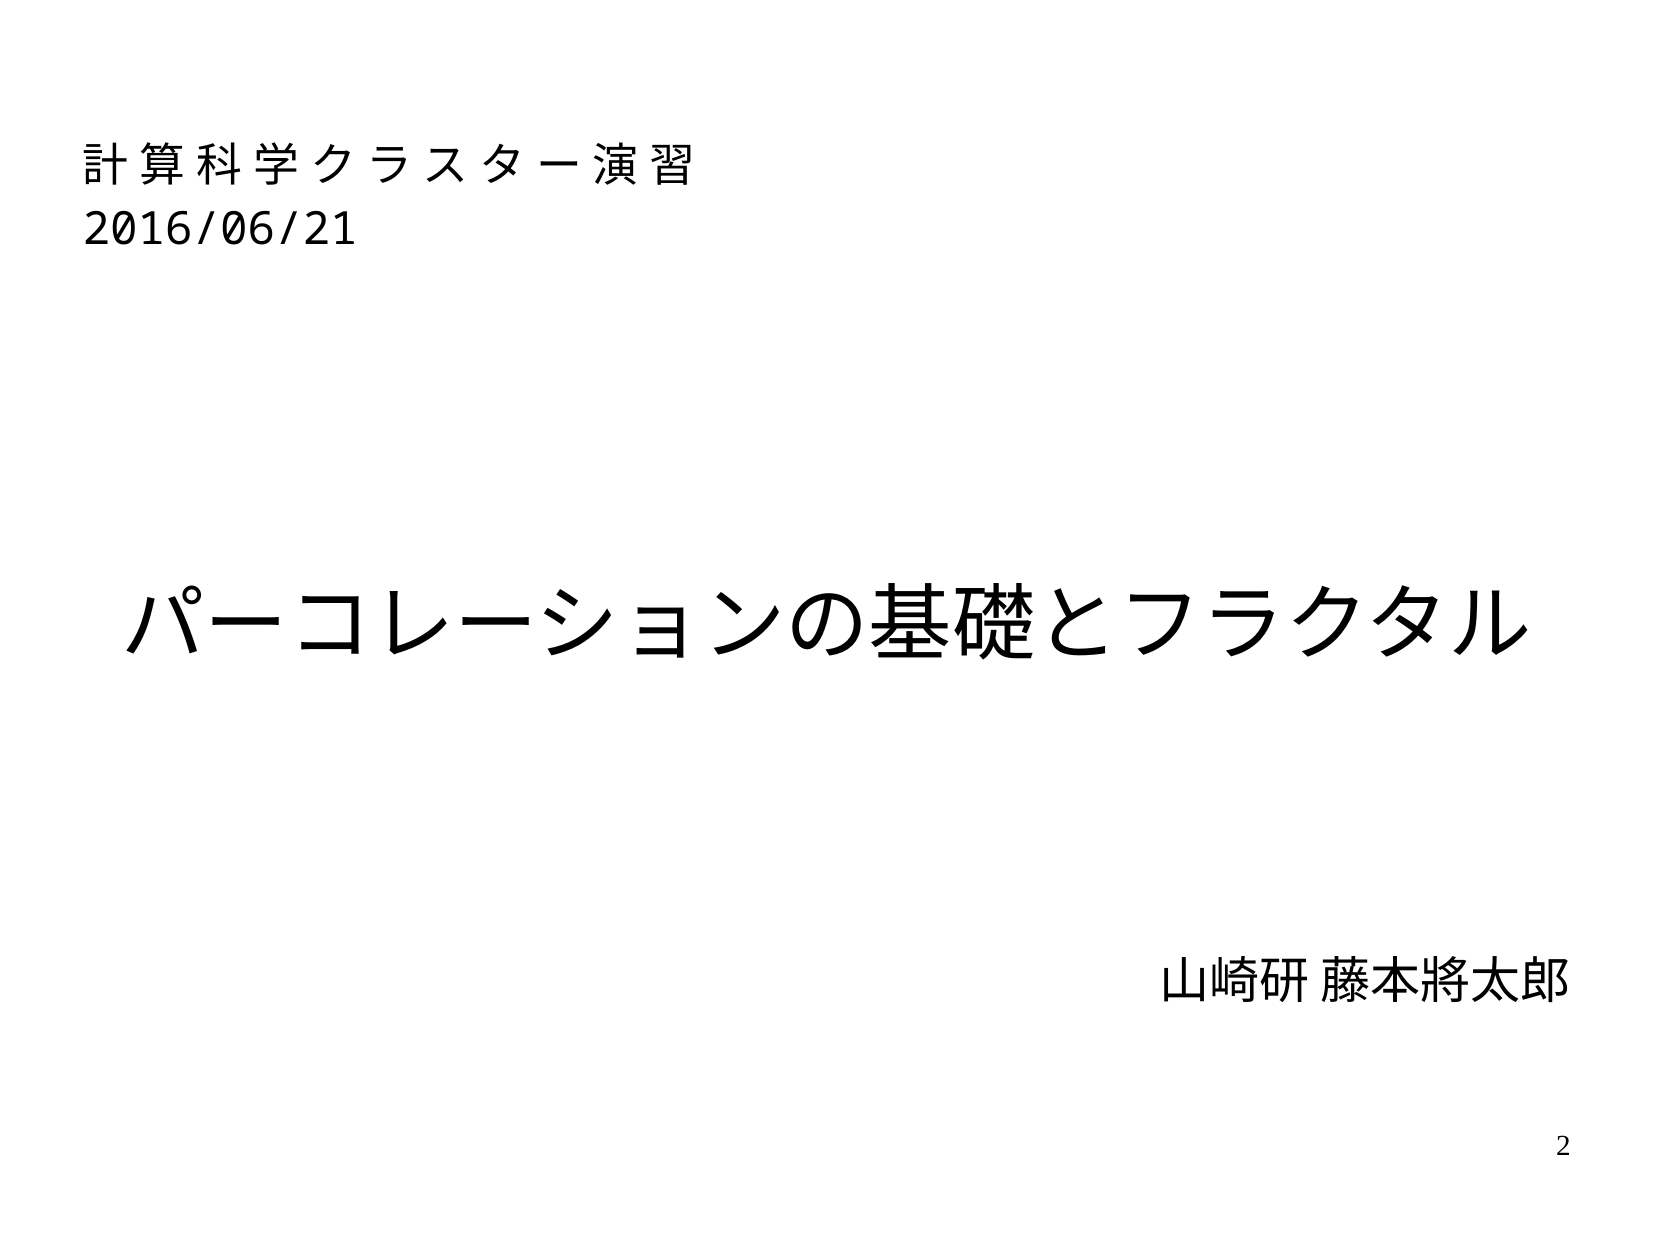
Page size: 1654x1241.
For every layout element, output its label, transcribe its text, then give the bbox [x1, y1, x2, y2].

subtitle 計算科学クラスター演習 2016/06/21 パーコレーションの基礎とフラクタル 山崎研 藤本將太郎 [82, 90, 1571, 1051]
